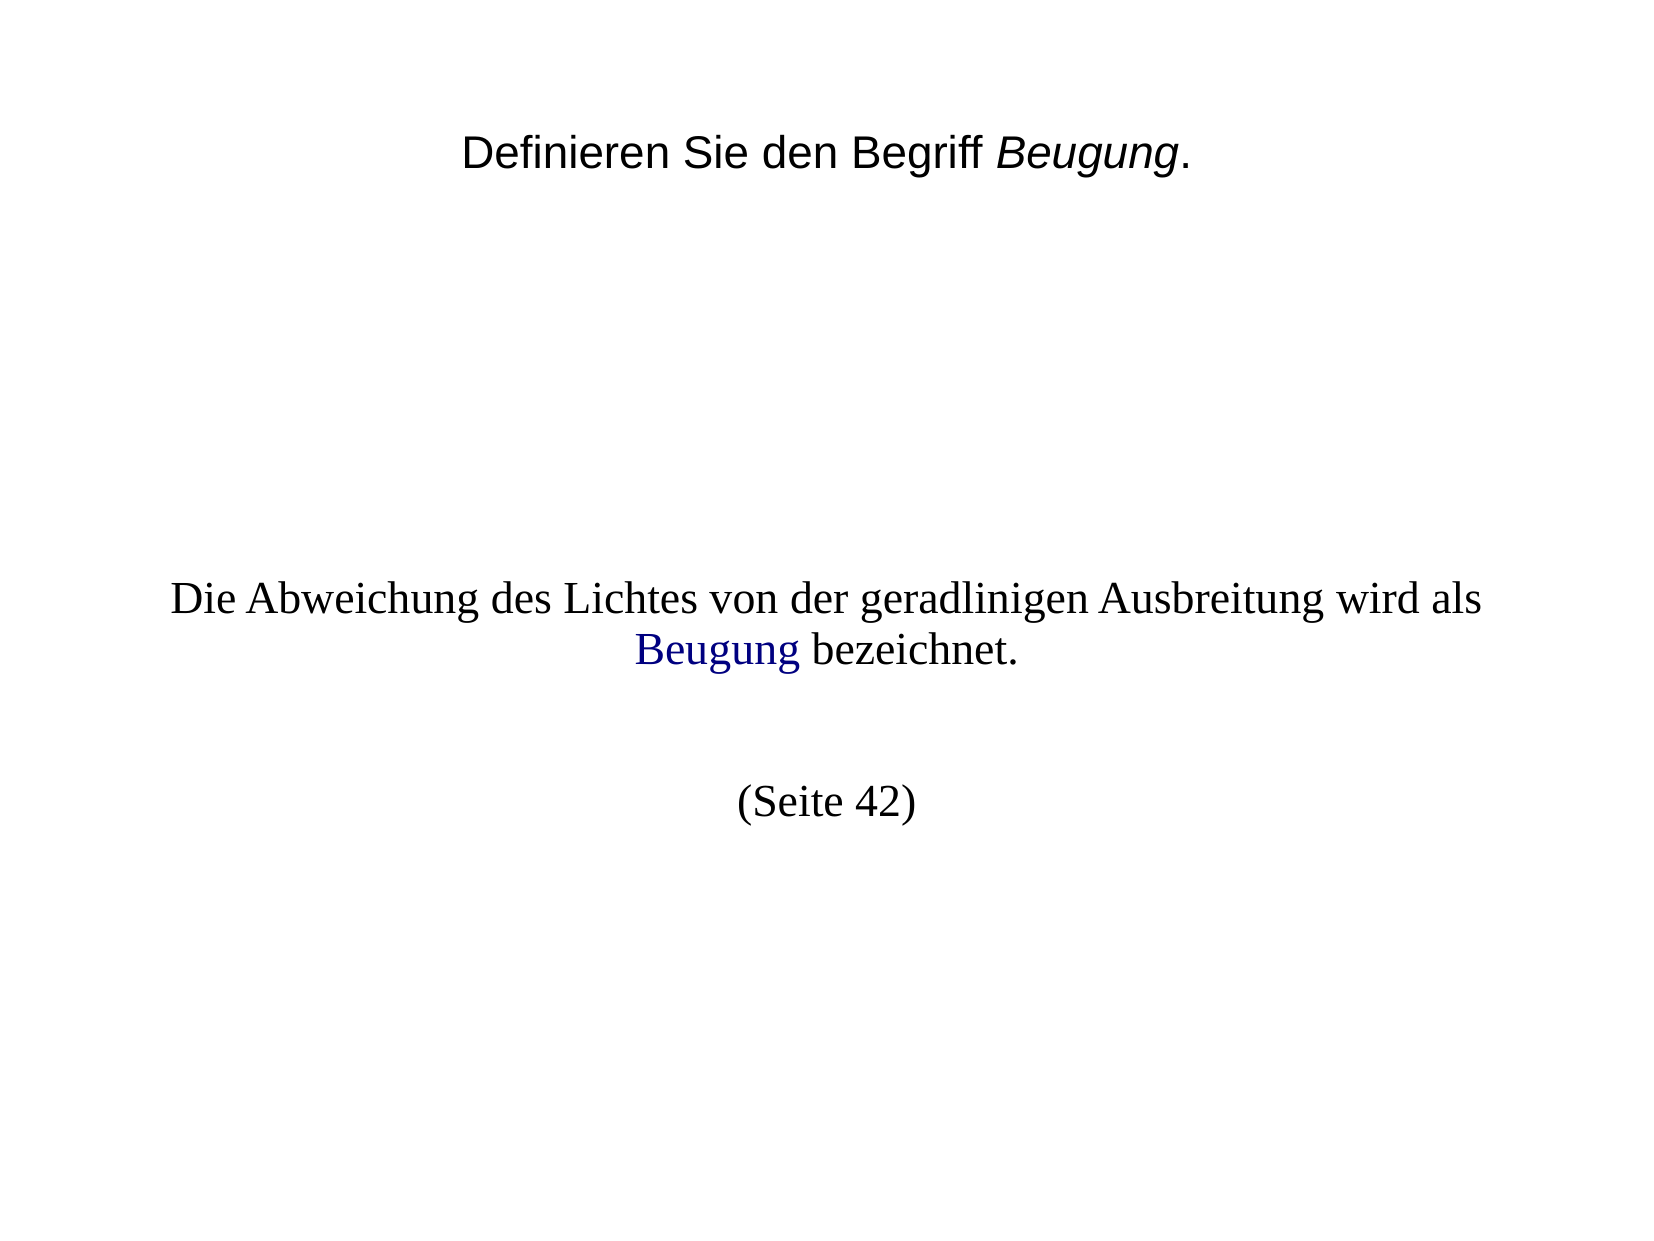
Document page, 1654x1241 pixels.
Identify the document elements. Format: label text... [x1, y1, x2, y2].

subtitle Die Abweichung des Lichtes von der geradlinigen Ausbreitung wird als Beugung bezeichnet. (Seite 42) [82, 290, 1571, 1109]
title Definieren Sie den Begriff Beugung. [82, 49, 1571, 257]
